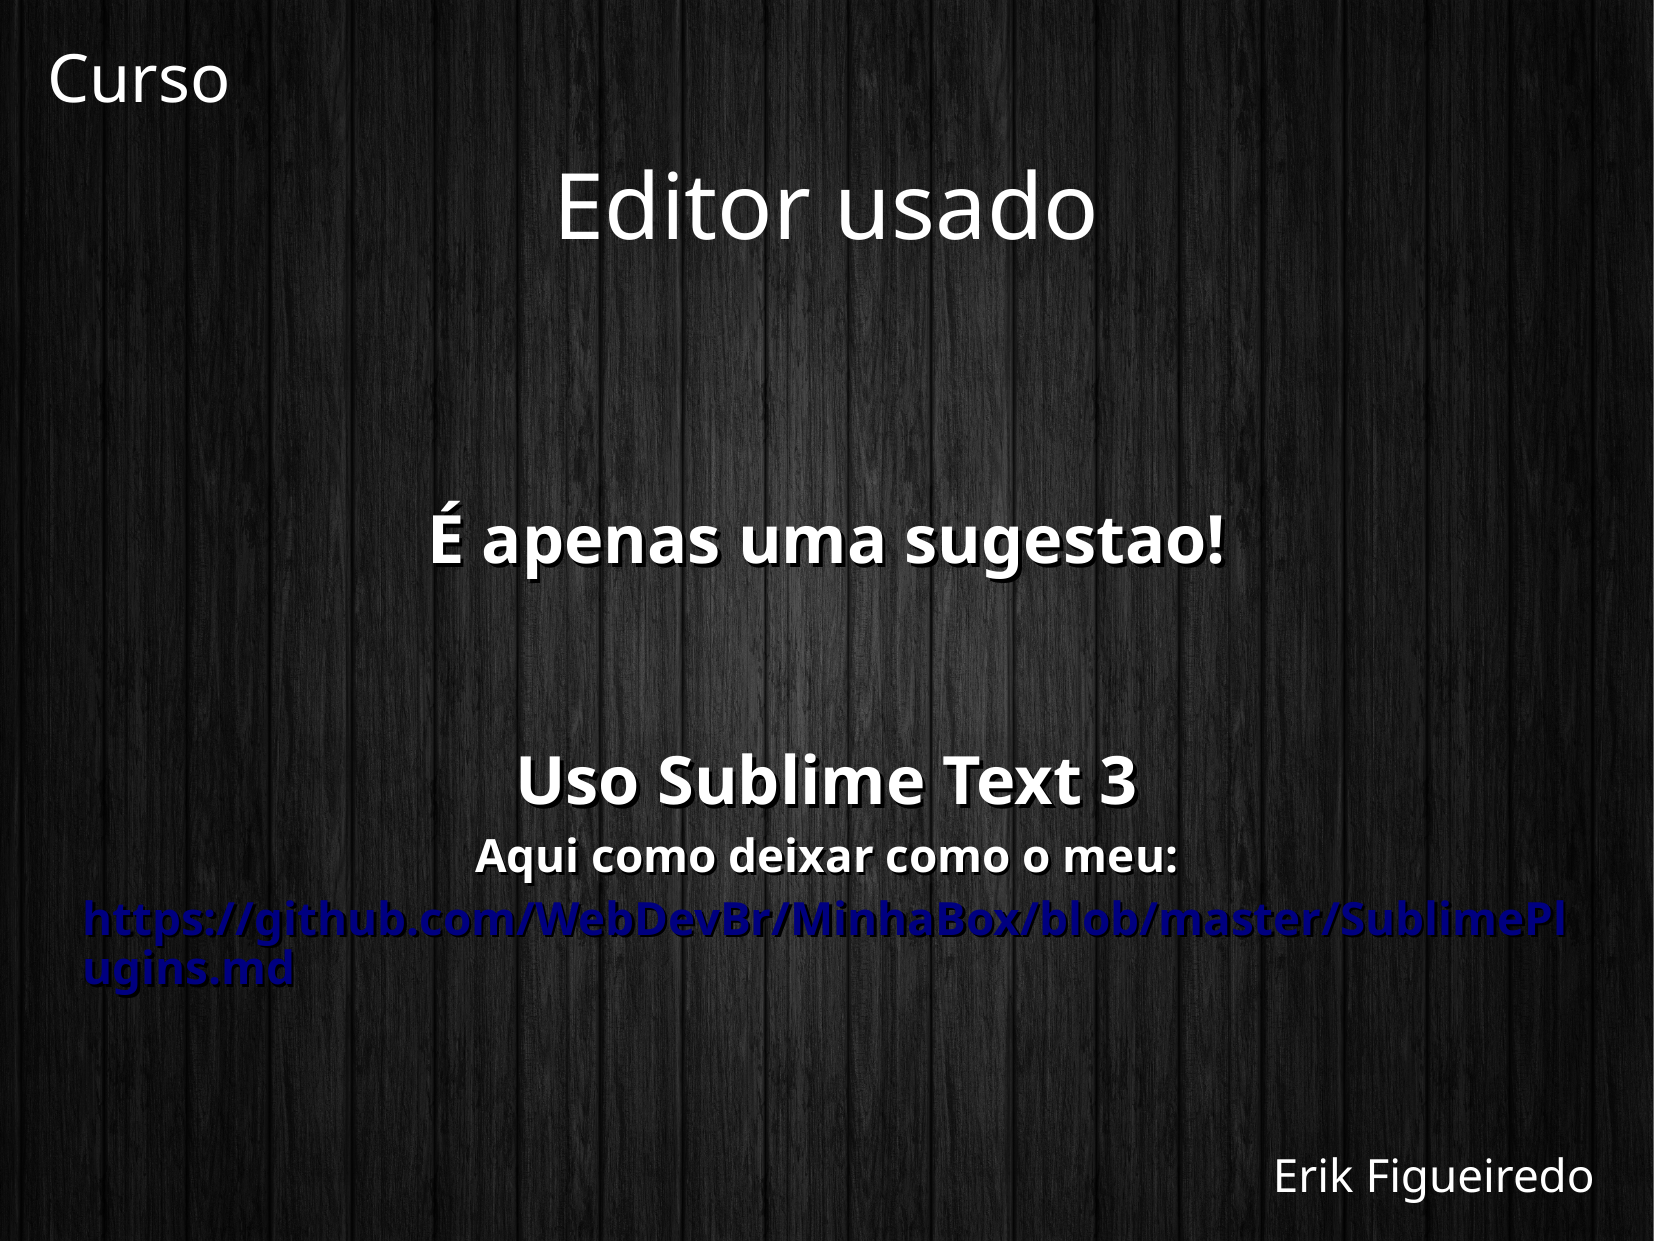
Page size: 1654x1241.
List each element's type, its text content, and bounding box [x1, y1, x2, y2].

text_box Curso [47, 35, 1087, 119]
picture [0, 0, 1654, 1241]
text_box Erik Figueiredo [768, 1133, 1595, 1217]
title Editor usado [82, 129, 1571, 278]
list É apenas uma sugestao! Uso Sublime Text 3 Aqui como deixar como o meu: https://github.com/WebDevBr/MinhaBox/blob/master/SublimePlugins.md [82, 311, 1571, 1131]
